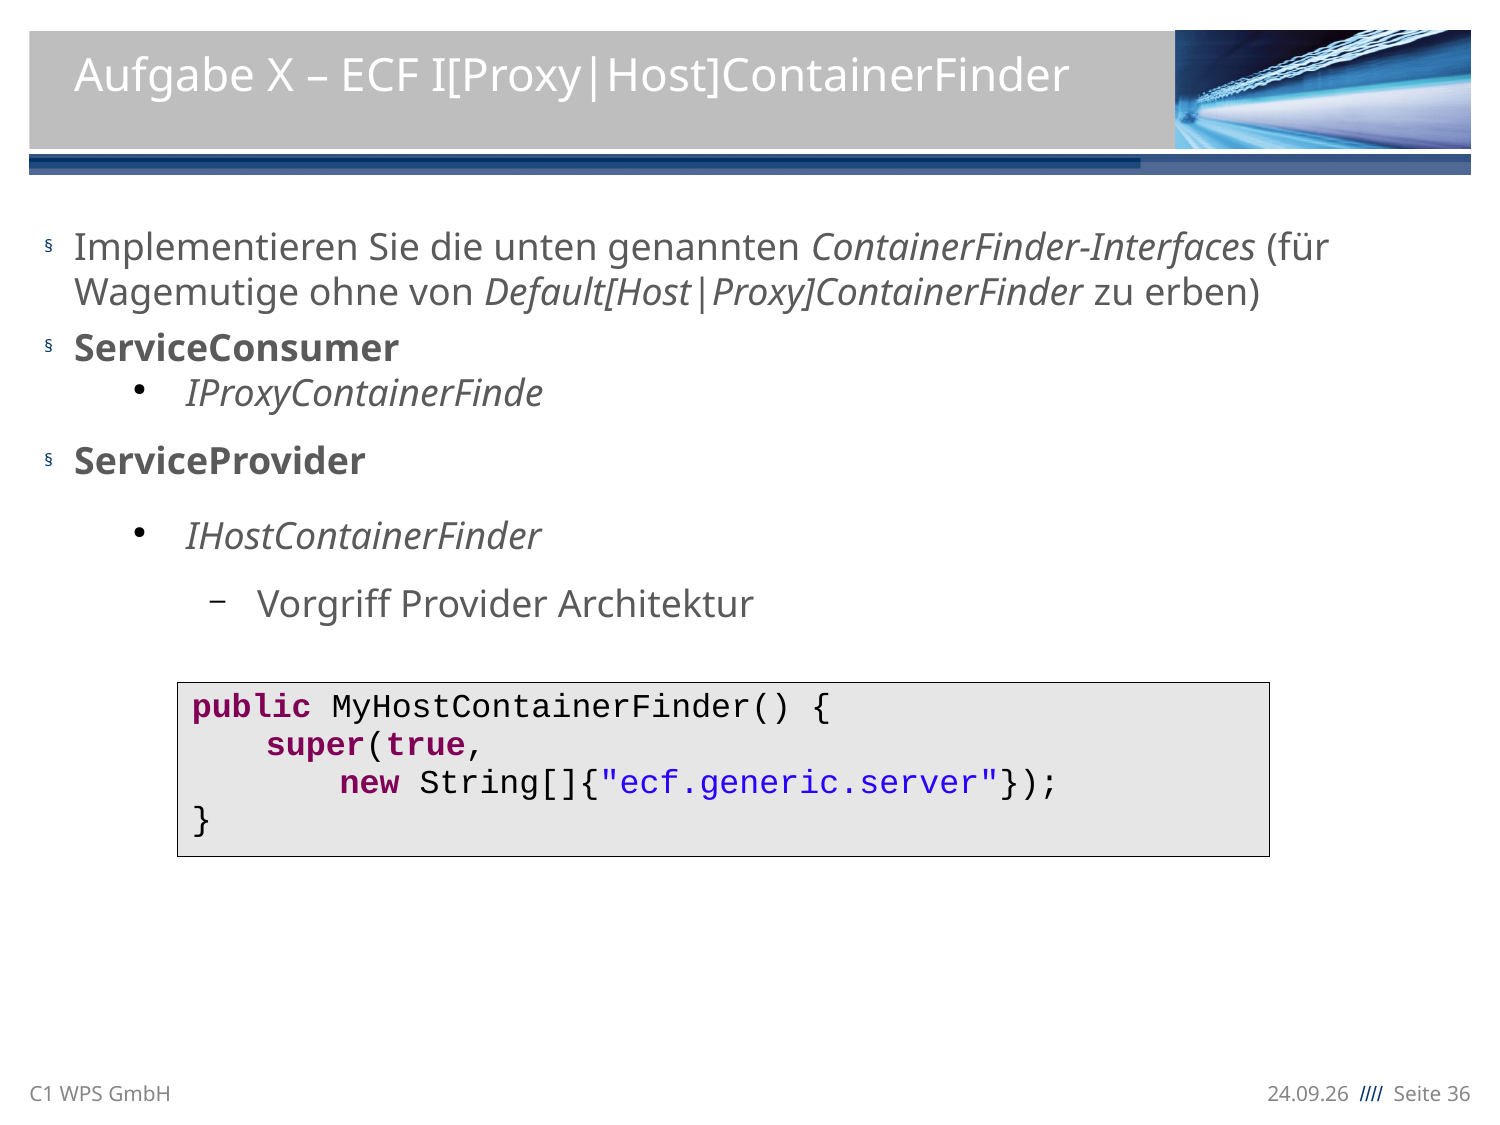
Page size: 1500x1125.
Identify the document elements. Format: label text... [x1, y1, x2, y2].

list Implementieren Sie die unten genannten ContainerFinder-Interfaces (für Wagemutige ohne von Default[Host|Proxy]ContainerFinder zu erben) ServiceConsumer IProxyContainerFinde ServiceProvider IHostContainerFinder Vorgriff Provider Architektur [29, 208, 1471, 1059]
text_box public MyHostContainerFinder() { super(true, new String[]{"ecf.generic.server"}); } [177, 682, 1270, 857]
title Aufgabe X – ECF I[Proxy|Host]ContainerFinder [29, 31, 1176, 149]
picture [29, 154, 1471, 175]
picture [1175, 30, 1471, 149]
